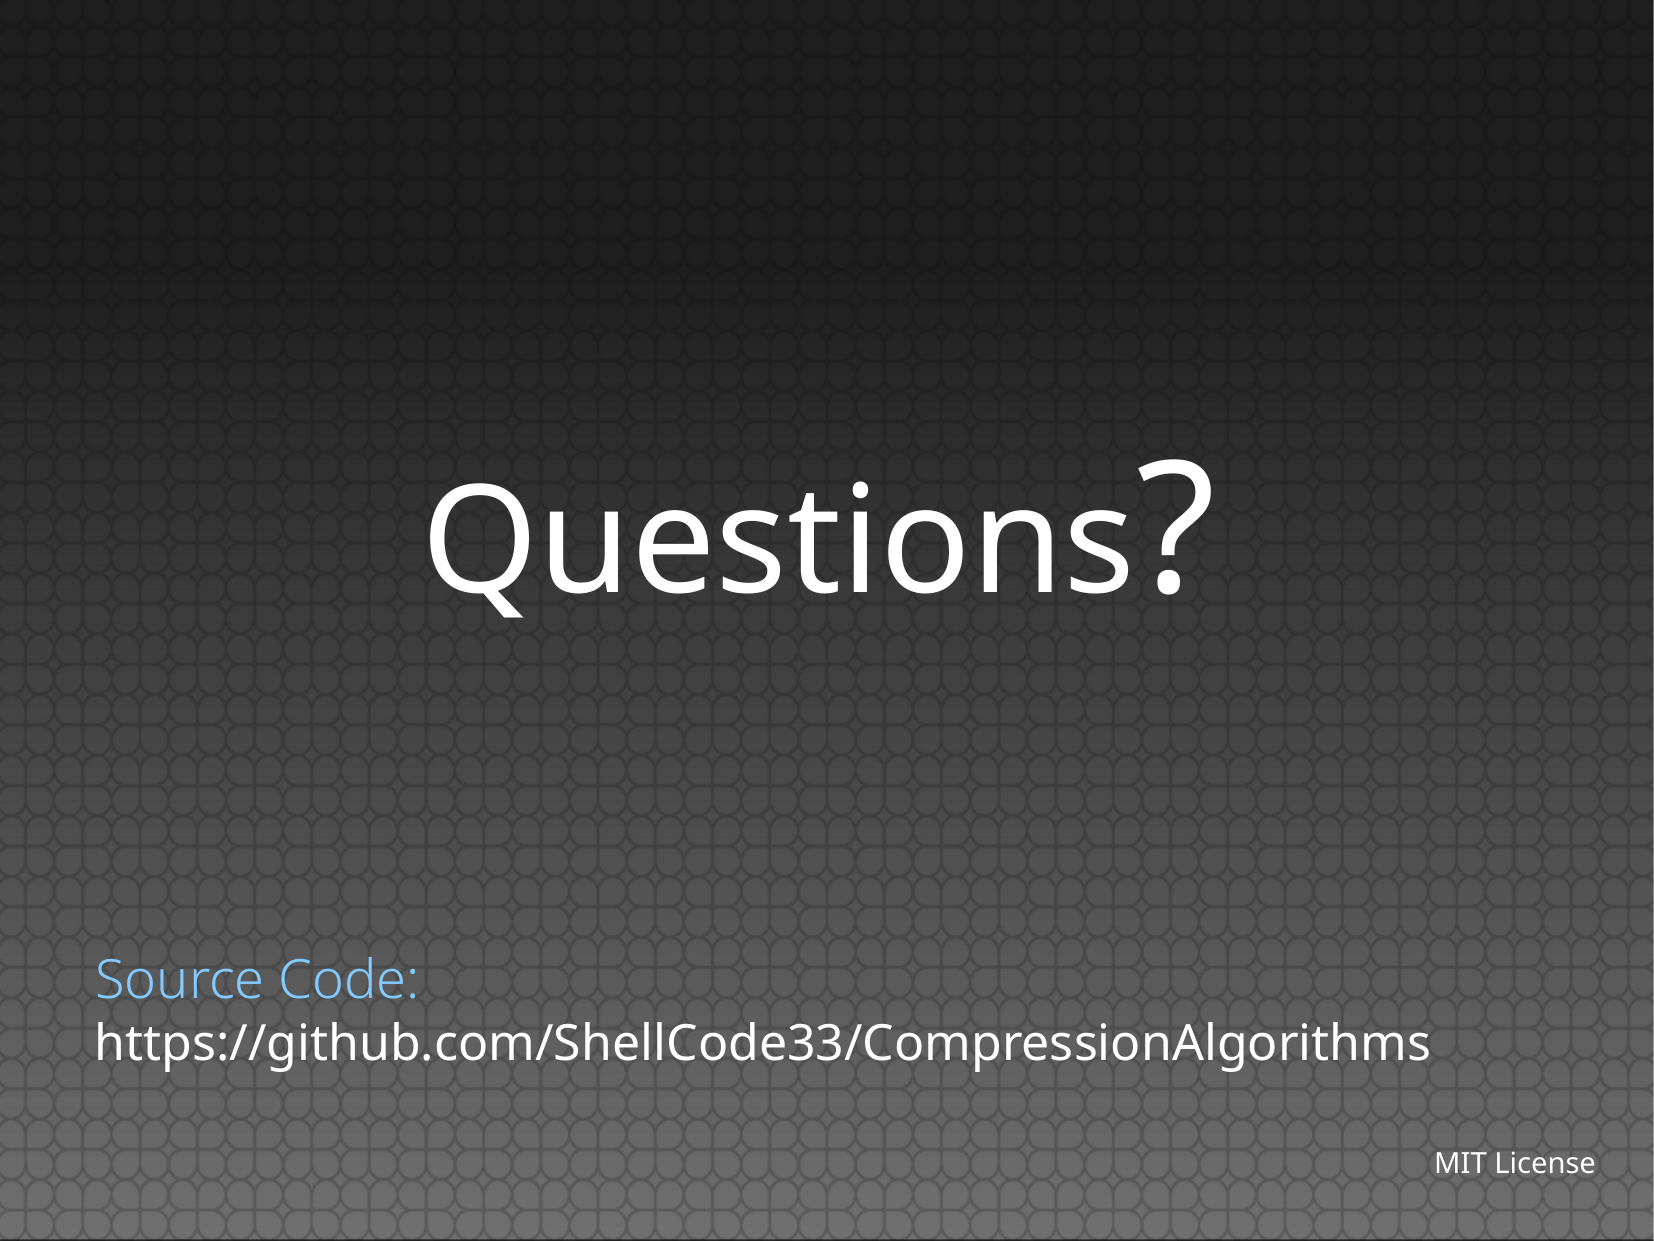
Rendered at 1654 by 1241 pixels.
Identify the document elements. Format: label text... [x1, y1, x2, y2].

text_box https://github.com/ShellCode33/CompressionAlgorithms [79, 999, 1515, 1090]
title Questions? [30, 414, 1606, 628]
text_box Source Code: [80, 933, 472, 1012]
picture [0, 0, 1654, 1241]
text_box MIT License [52, 1135, 1611, 1219]
